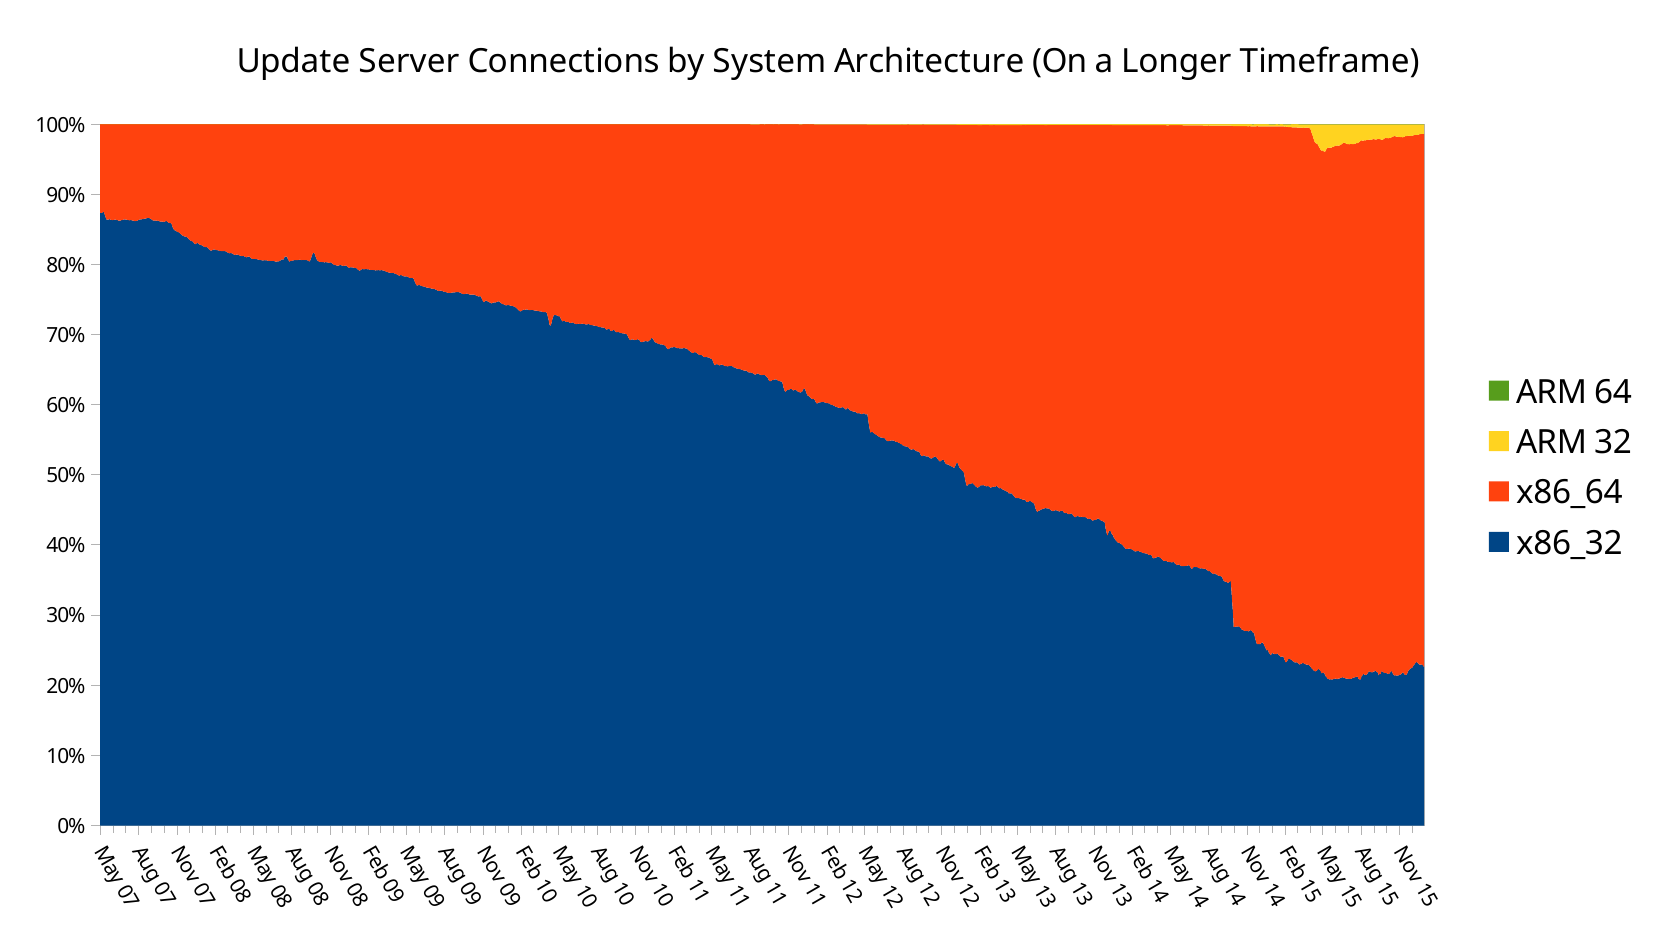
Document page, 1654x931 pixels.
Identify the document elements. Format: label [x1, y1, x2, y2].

chart [2, 0, 1654, 931]
